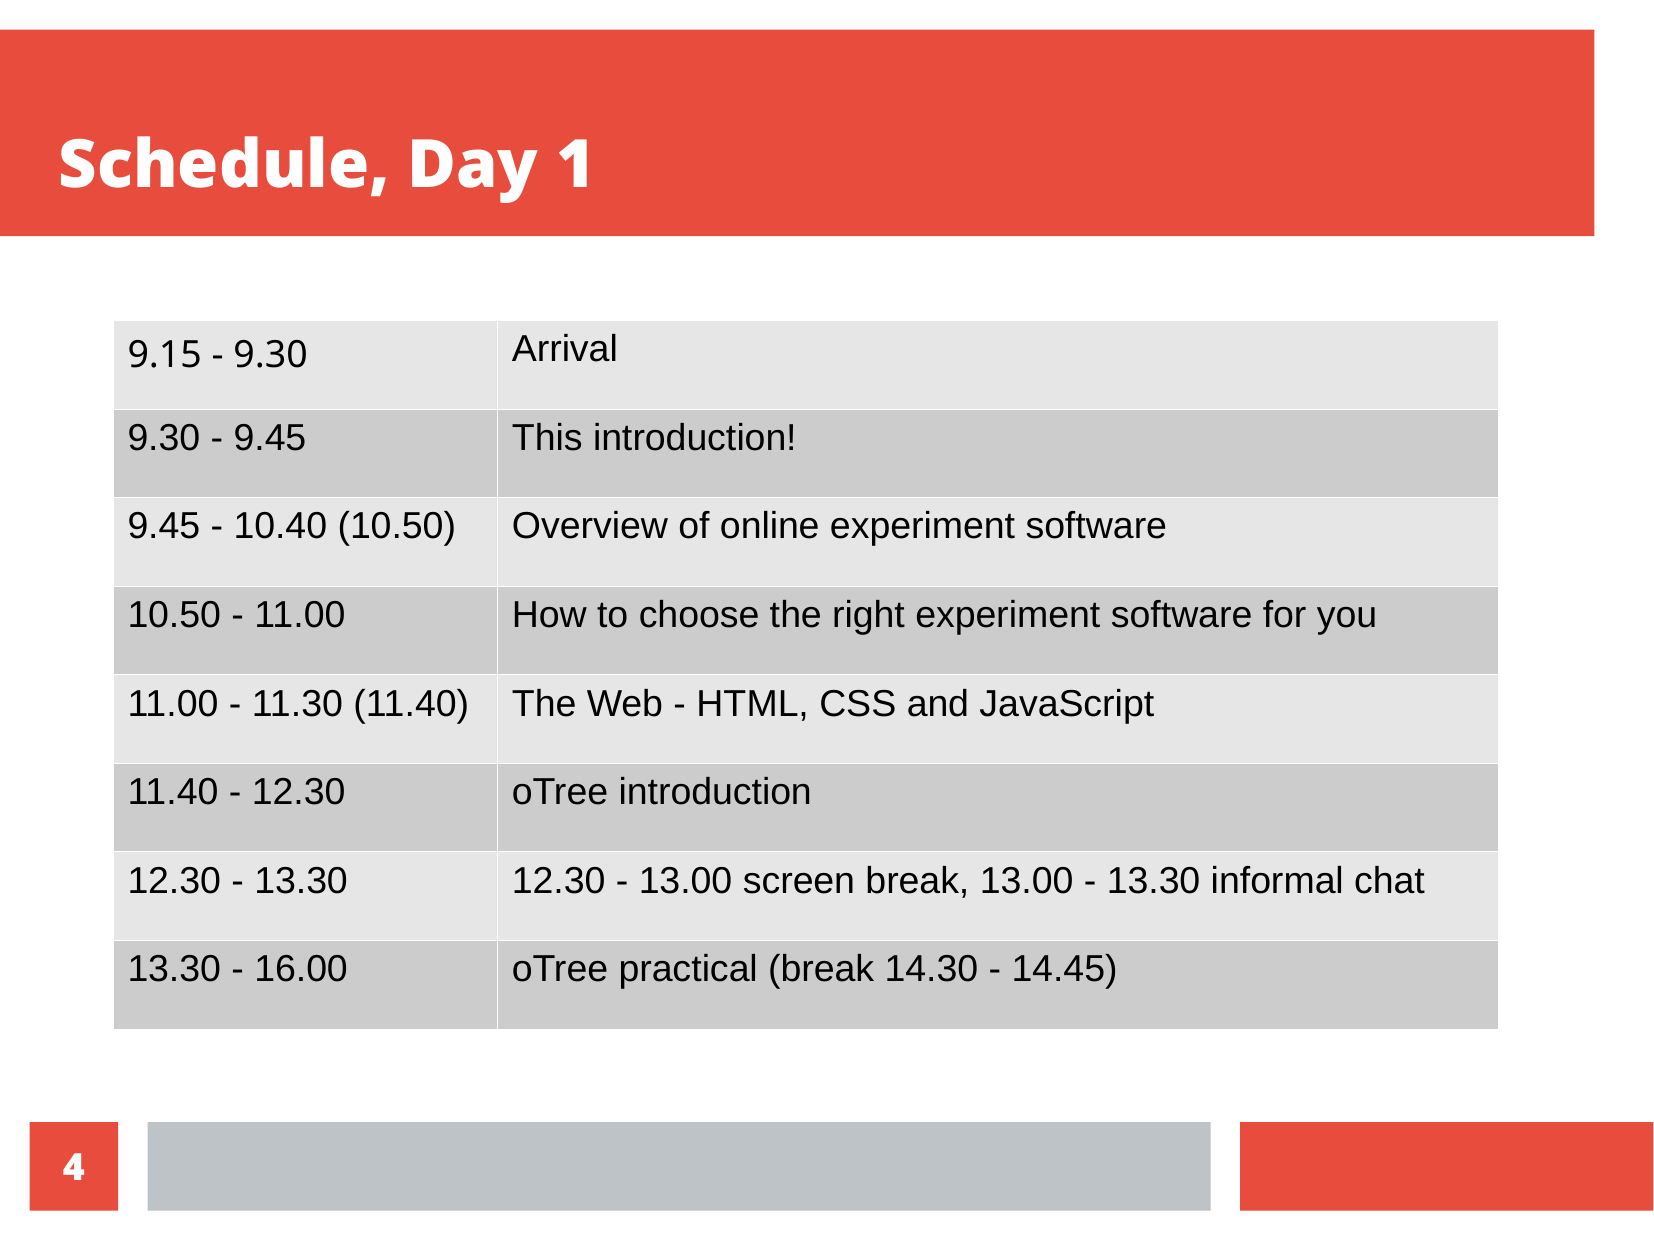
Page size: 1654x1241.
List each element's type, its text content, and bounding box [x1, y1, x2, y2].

table_header 9.15 - 9.30 [114, 321, 497, 409]
table_cell How to choose the right experiment software for you [498, 587, 1498, 674]
table_cell oTree introduction [498, 764, 1498, 851]
table_cell The Web - HTML, CSS and JavaScript [498, 675, 1498, 763]
table_cell 13.30 - 16.00 [114, 941, 497, 1029]
table_cell 12.30 - 13.30 [114, 852, 497, 940]
table_cell 9.45 - 10.40 (10.50) [114, 498, 497, 586]
list [59, 324, 1565, 1093]
table_cell This introduction! [498, 410, 1498, 497]
title Schedule, Day 1 [59, 59, 1595, 207]
table_cell 11.00 - 11.30 (11.40) [114, 675, 497, 763]
table_cell Overview of online experiment software [498, 498, 1498, 586]
table_cell 9.30 - 9.45 [114, 410, 497, 497]
table_cell 12.30 - 13.00 screen break, 13.00 - 13.30 informal chat [498, 852, 1498, 940]
table_header Arrival [498, 321, 1498, 409]
table_cell 10.50 - 11.00 [114, 587, 497, 674]
table_cell oTree practical (break 14.30 - 14.45) [498, 941, 1498, 1029]
table_cell 11.40 - 12.30 [114, 764, 497, 851]
